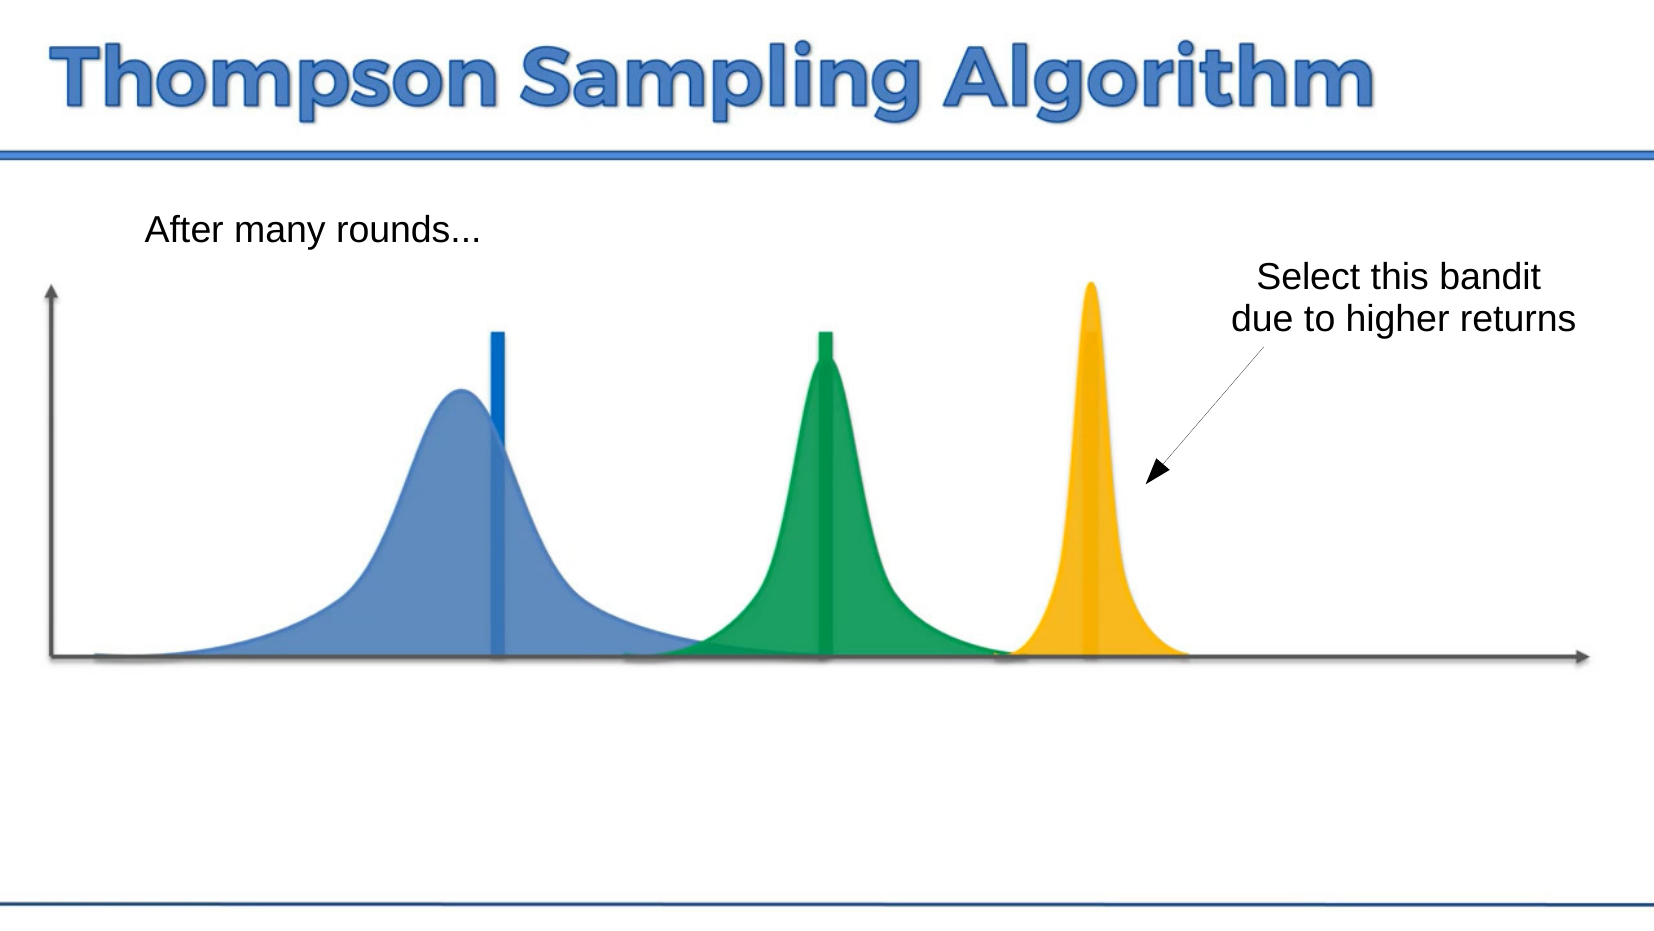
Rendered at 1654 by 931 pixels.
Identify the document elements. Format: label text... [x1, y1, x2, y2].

picture [0, 23, 1654, 913]
text_box Select this bandit due to higher returns [1216, 248, 1592, 347]
text_box After many rounds... [129, 200, 498, 258]
